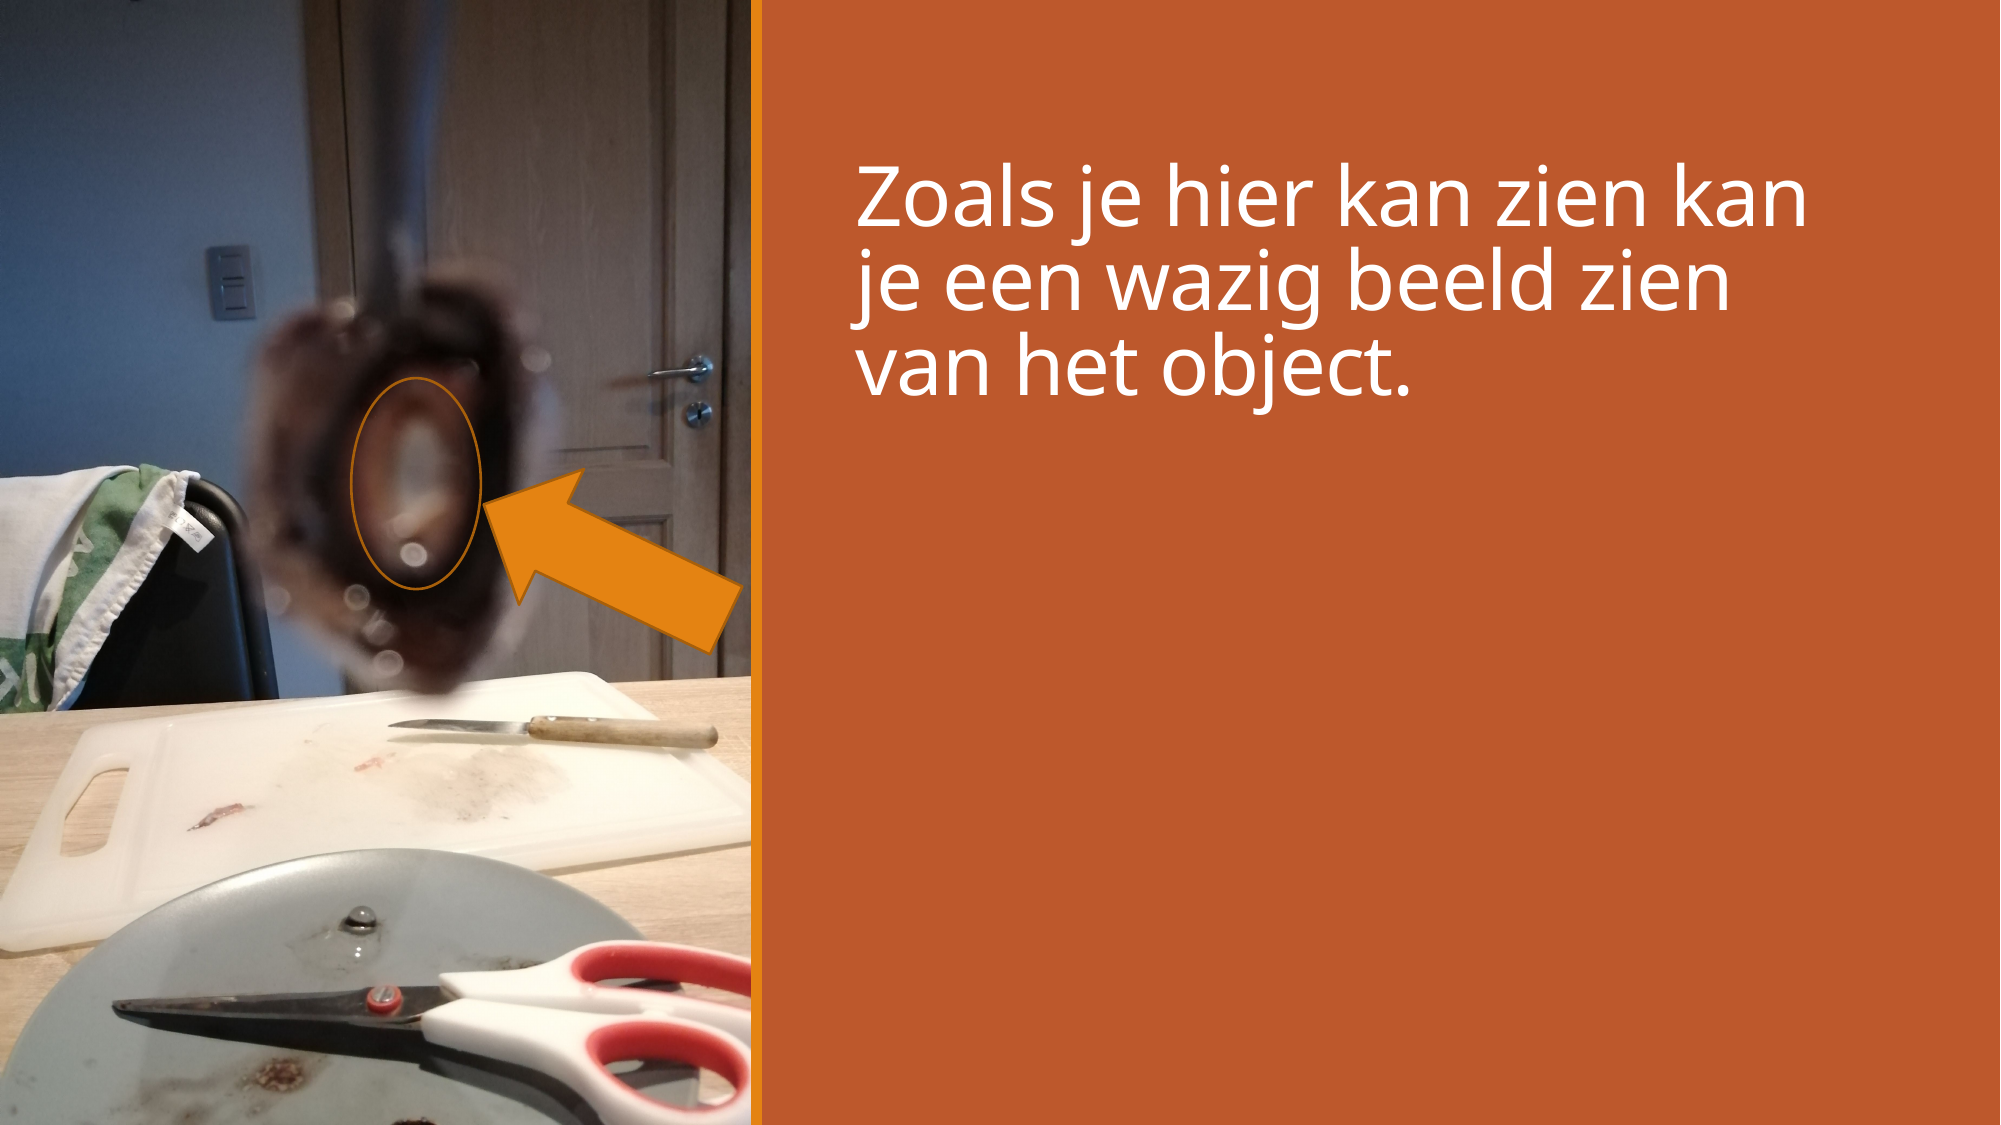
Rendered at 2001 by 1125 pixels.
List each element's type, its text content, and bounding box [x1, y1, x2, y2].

text_box [483, 469, 743, 655]
text_box [751, 0, 2000, 1125]
picture [0, 0, 751, 1125]
title Zoals je hier kan zien kan je een wazig beeld zien van het object. [840, 84, 1881, 421]
